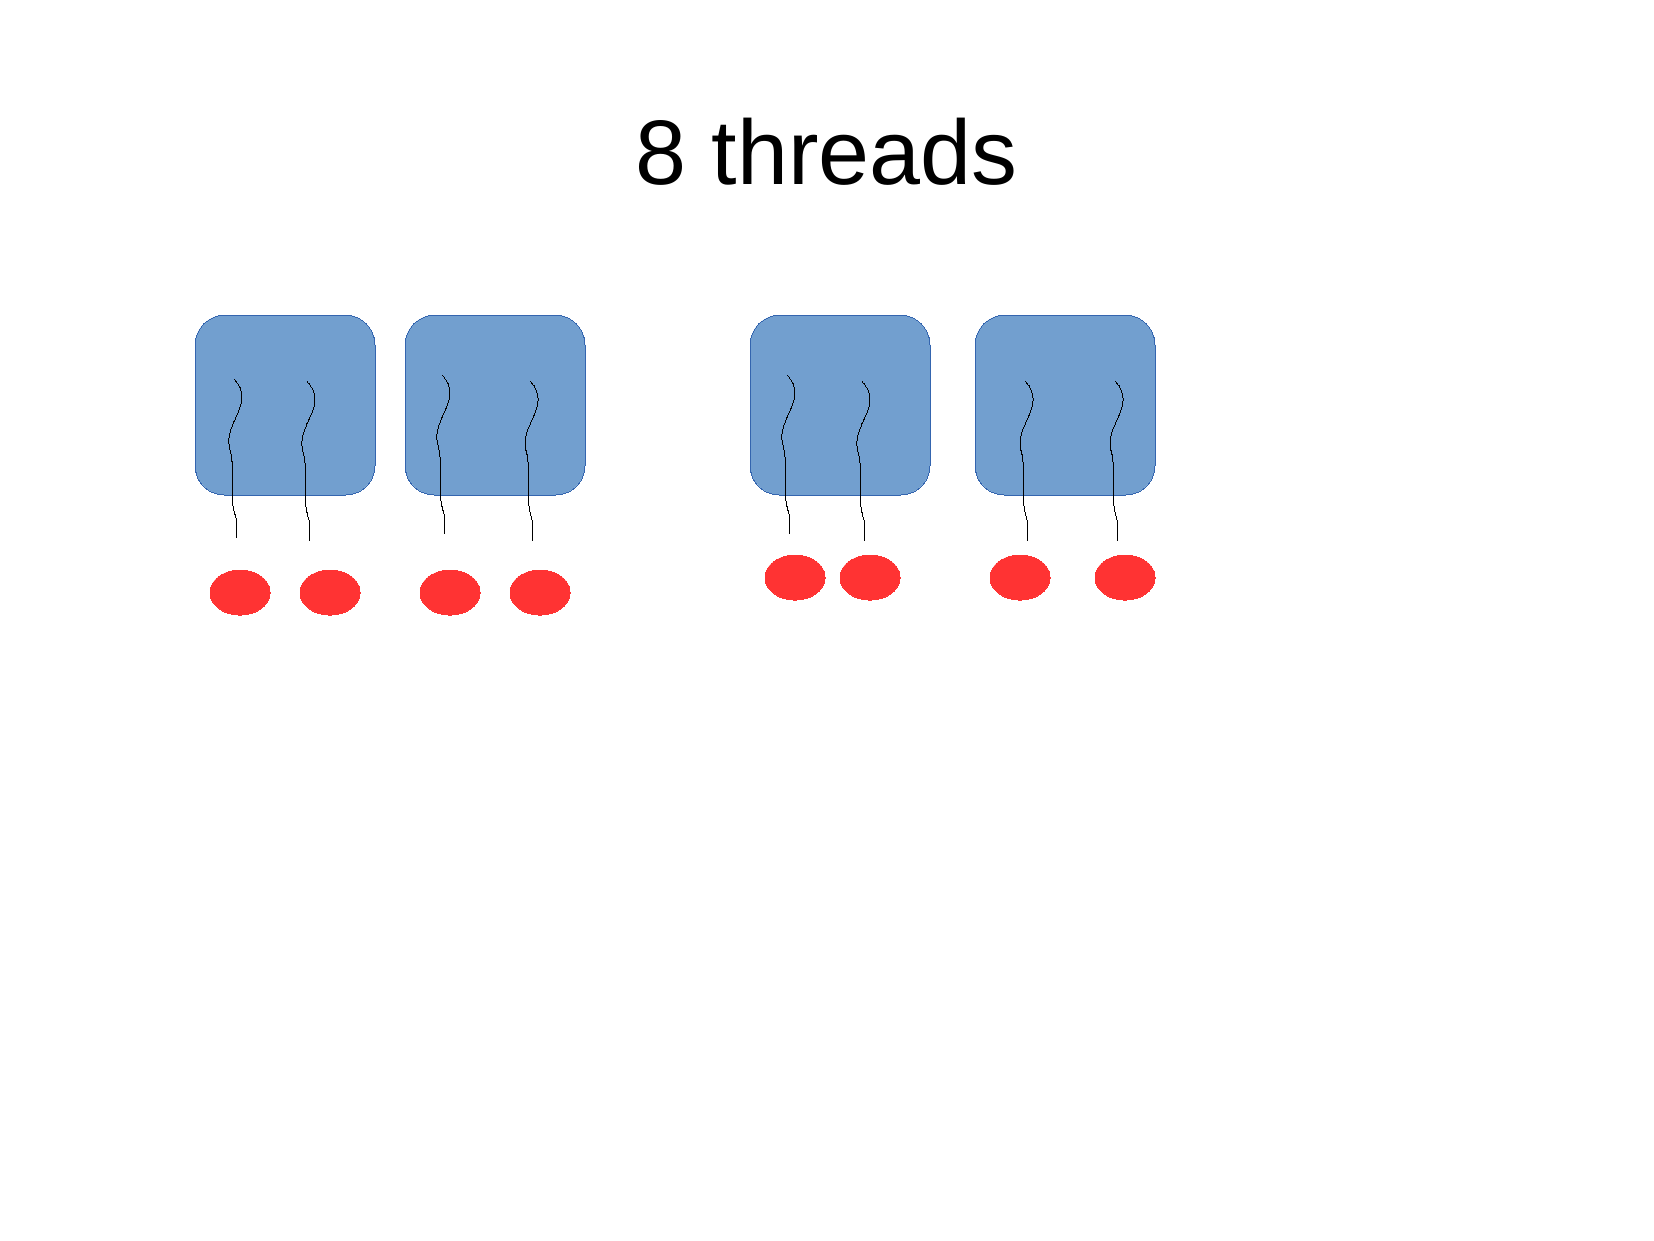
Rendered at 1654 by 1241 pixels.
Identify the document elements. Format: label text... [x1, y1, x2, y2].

text_box [300, 570, 361, 616]
text_box [1095, 555, 1156, 601]
title 8 threads [82, 49, 1571, 257]
text_box [765, 555, 826, 601]
text_box [990, 555, 1051, 601]
text_box [405, 315, 586, 496]
text_box [750, 315, 931, 496]
text_box [210, 570, 271, 616]
text_box [195, 315, 376, 496]
text_box [840, 555, 901, 601]
text_box [420, 570, 481, 616]
text_box [510, 570, 571, 616]
text_box [975, 315, 1156, 496]
